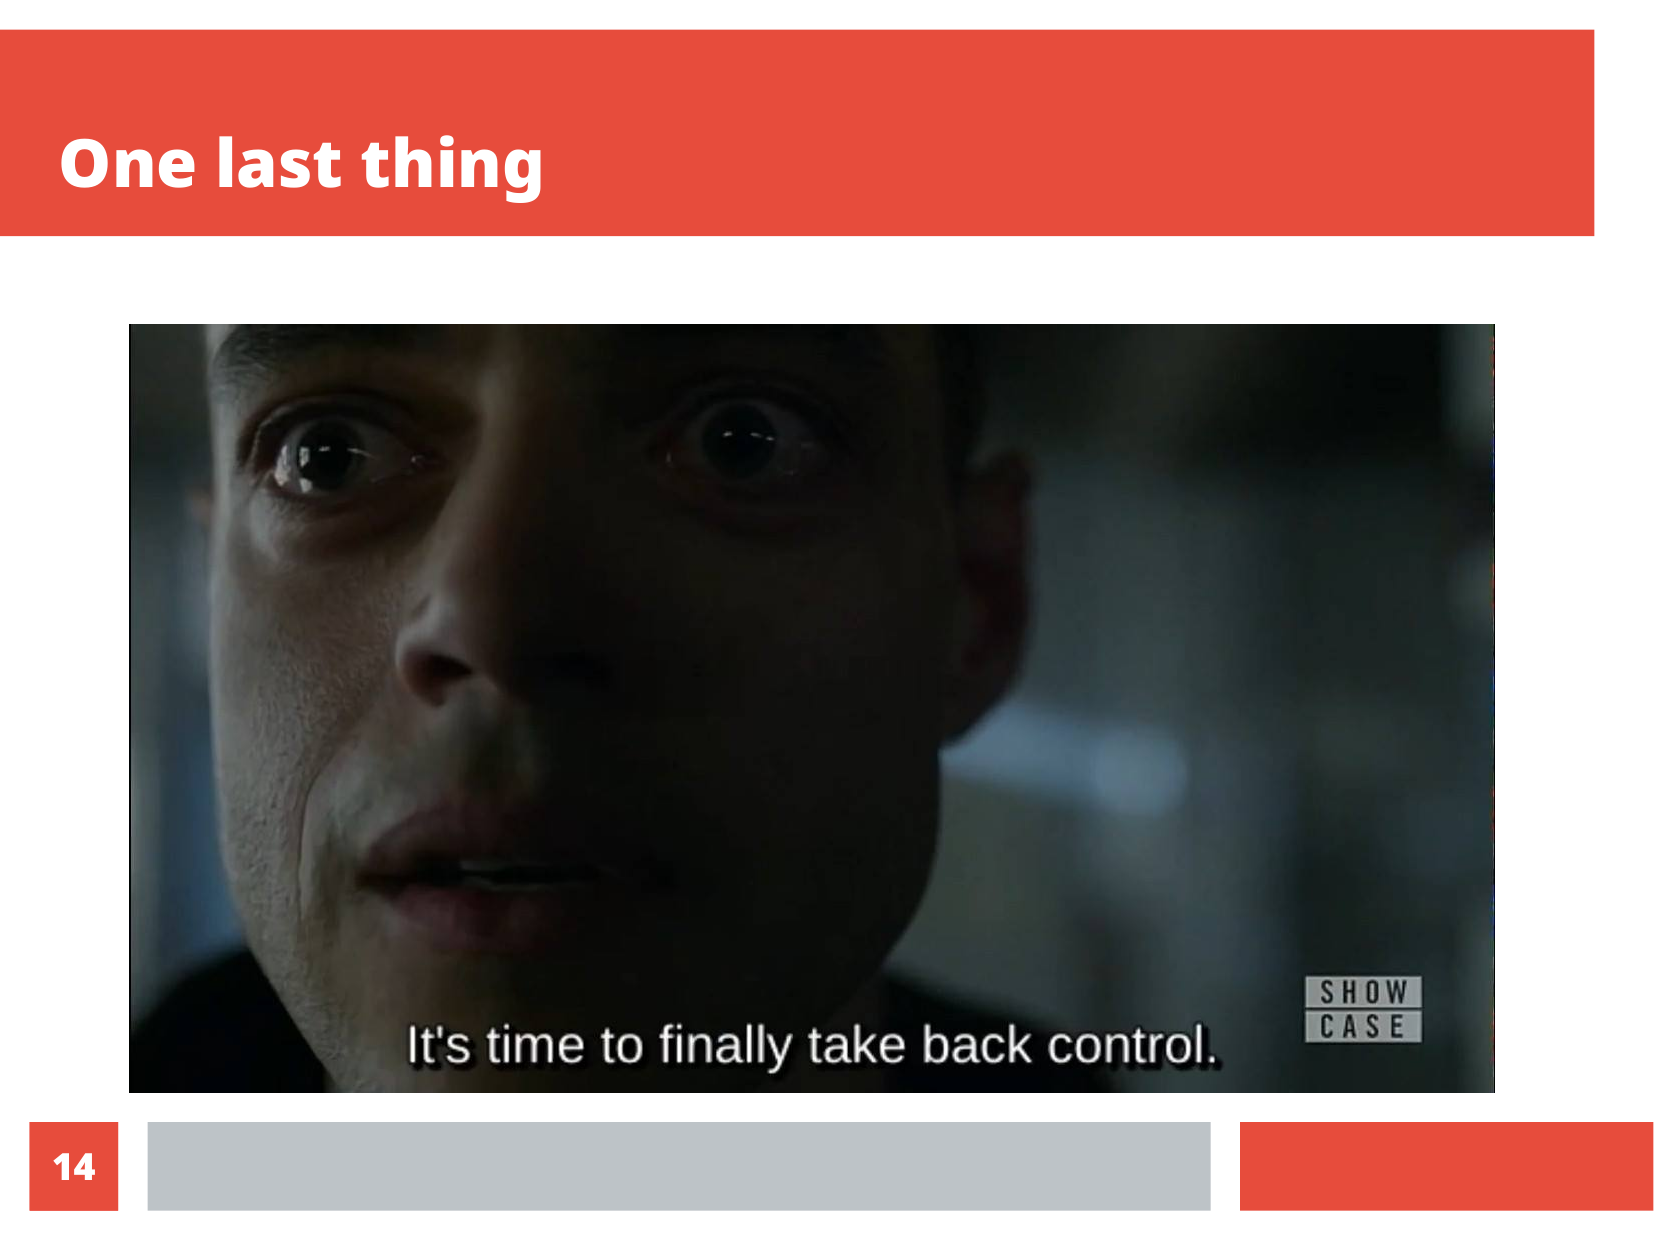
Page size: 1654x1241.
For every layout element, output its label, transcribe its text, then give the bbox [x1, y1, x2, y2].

title One last thing [59, 59, 1595, 207]
picture [129, 324, 1495, 1093]
